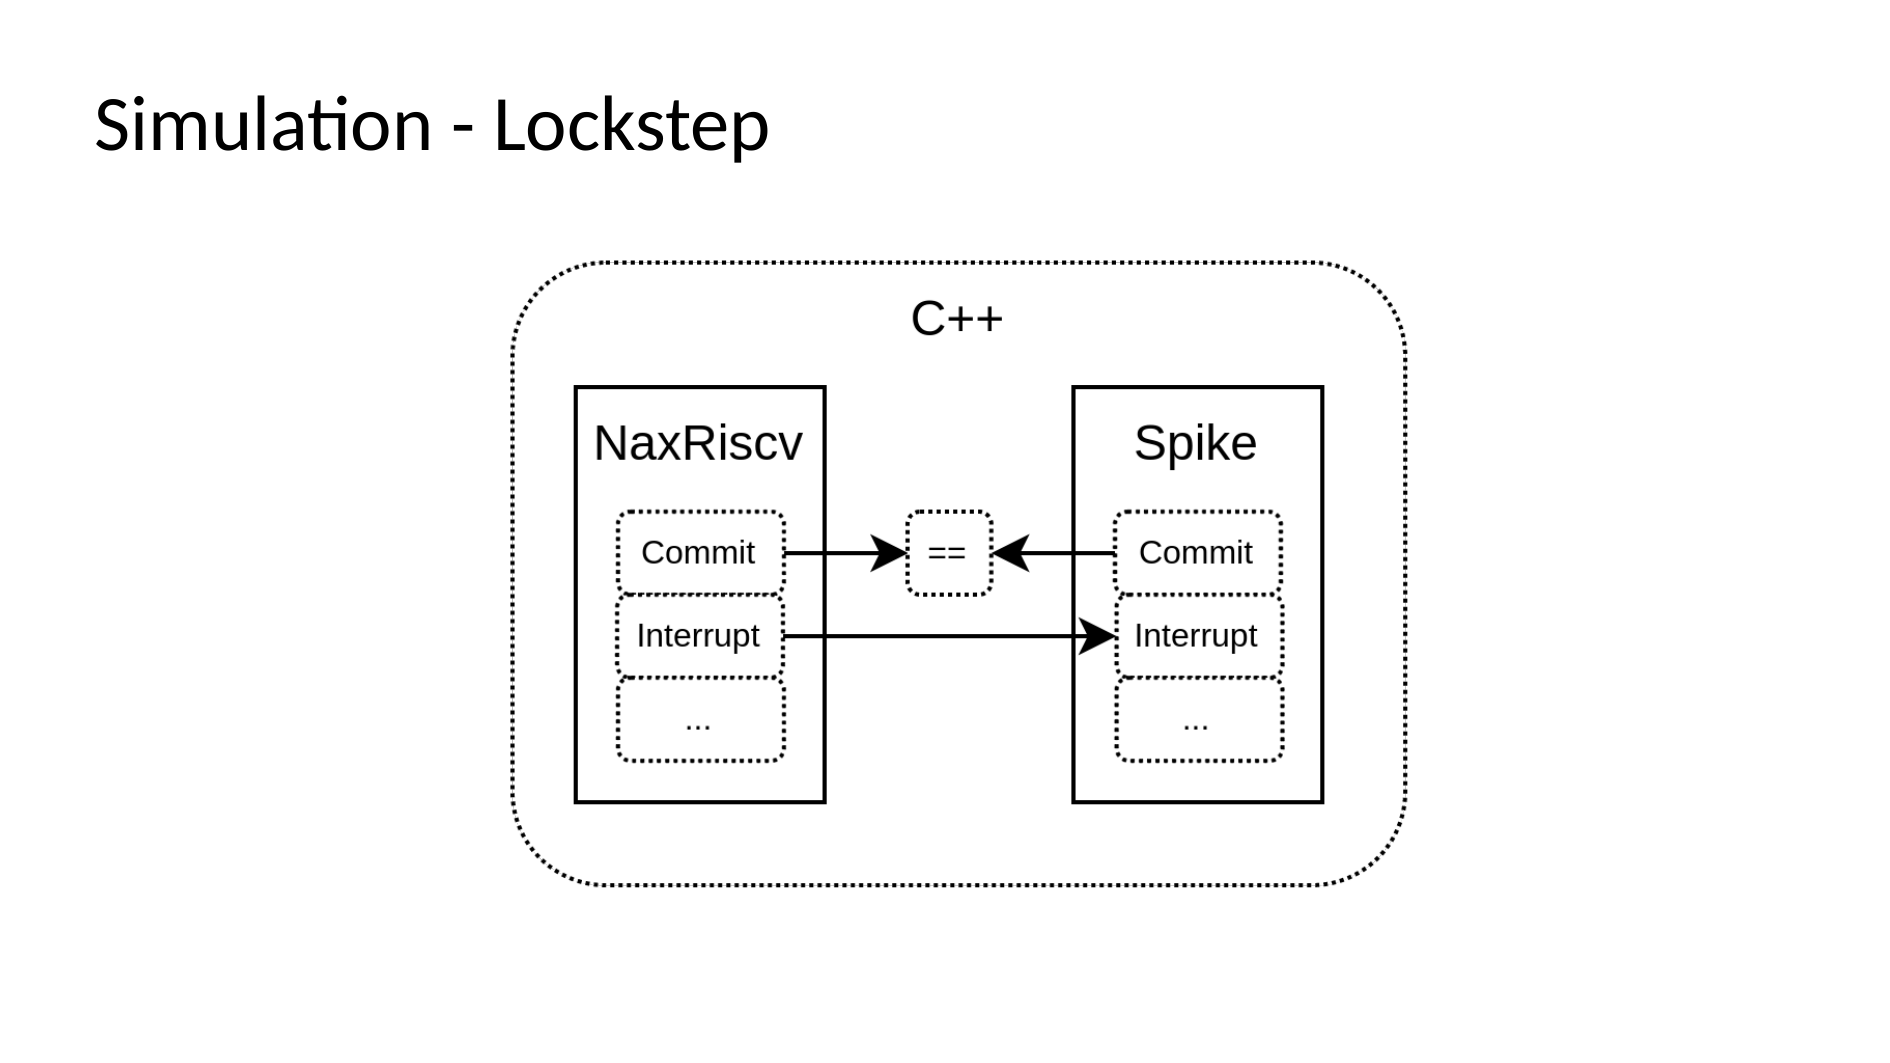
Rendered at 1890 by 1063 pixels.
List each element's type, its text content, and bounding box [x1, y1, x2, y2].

title Simulation - Lockstep [94, 42, 1796, 220]
picture [470, 219, 1453, 933]
